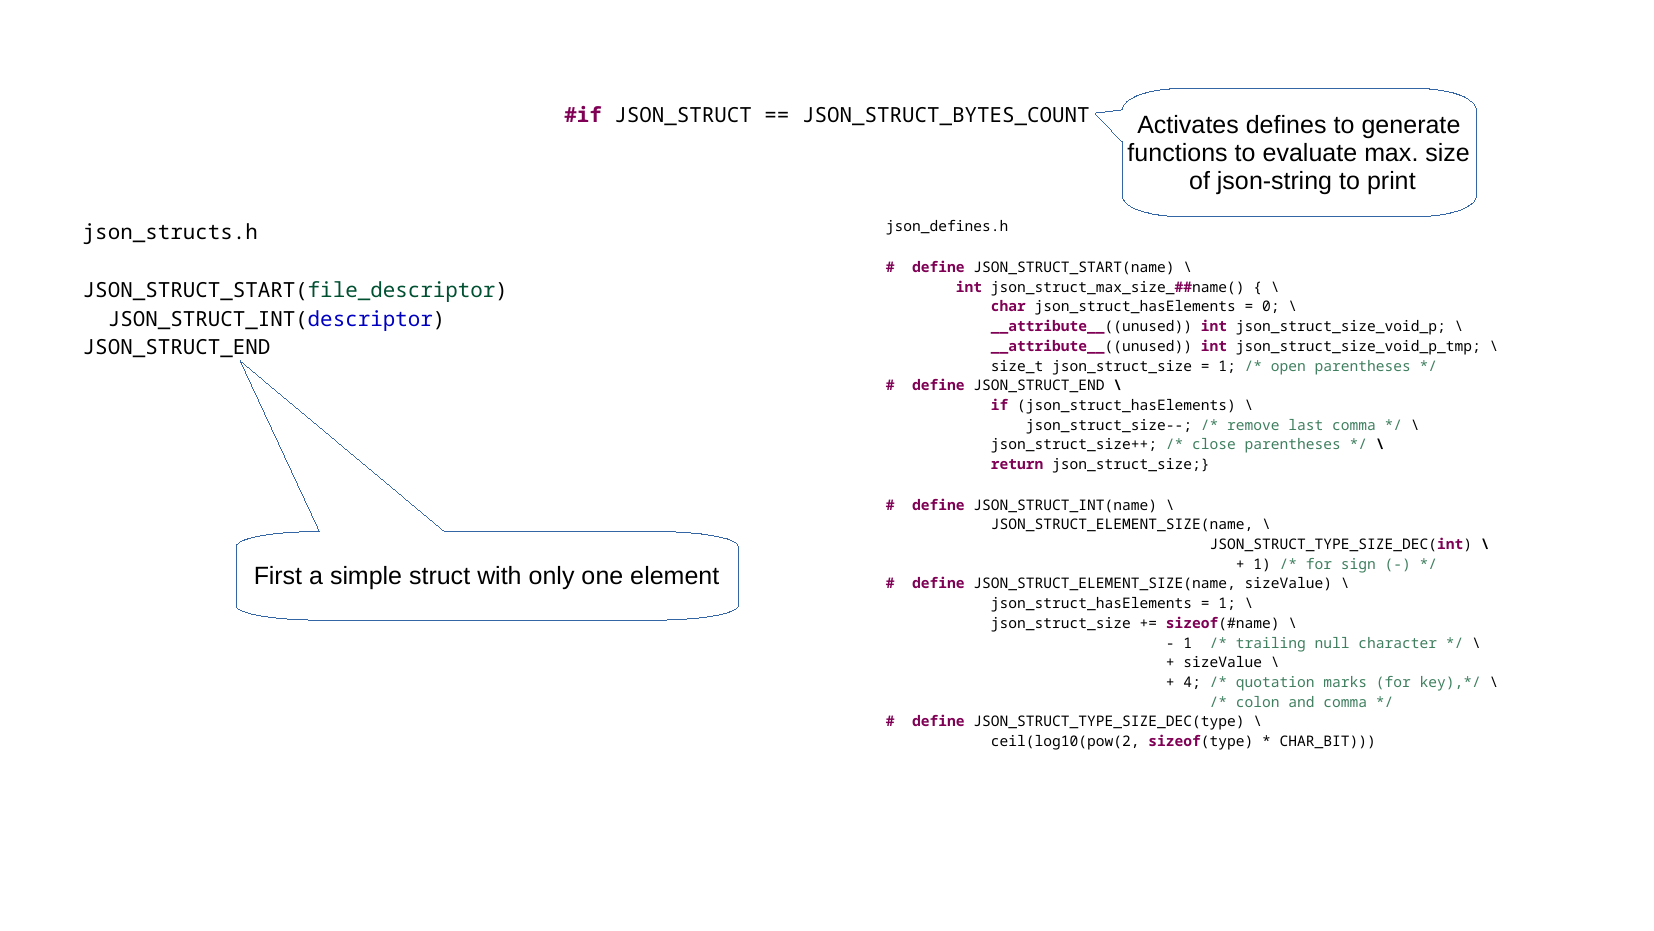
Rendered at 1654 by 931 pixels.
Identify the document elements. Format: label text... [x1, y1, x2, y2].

list json_defines.h # define JSON_STRUCT_START(name) \ int json_struct_max_size_##name() { \ char json_struct_hasElements = 0; \ __attribute__((unused)) int json_struct_size_void_p; \ __attribute__((unused)) int json_struct_size_void_p_tmp; \ size_t json_struct_size = 1; /* open parentheses */ # define JSON_STRUCT_END \ if (json_struct_hasElements) \ json_struct_size--; /* remove last comma */ \ json_struct_size++; /* close parentheses */ \ return json_struct_size;} # define JSON_STRUCT_INT(name) \ JSON_STRUCT_ELEMENT_SIZE(name, \ JSON_STRUCT_TYPE_SIZE_DEC(int) \ + 1) /* for sign (-) */ # define JSON_STRUCT_ELEMENT_SIZE(name, sizeValue) \ json_struct_hasElements = 1; \ json_struct_size += sizeof(#name) \ - 1 /* trailing null character */ \ + sizeValue \ + 4; /* quotation marks (for key),*/ \ /* colon and comma */ # define JSON_STRUCT_TYPE_SIZE_DEC(type) \ ceil(log10(pow(2, sizeof(type) * CHAR_BIT))) [885, 216, 1571, 756]
text_box Activates defines to generate functions to evaluate max. size of json-string to print [1095, 88, 1477, 217]
text_box First a simple struct with only one element [236, 360, 739, 621]
title #if JSON_STRUCT == JSON_STRUCT_BYTES_COUNT [82, 37, 1571, 193]
list json_structs.h JSON_STRUCT_START(file_descriptor) JSON_STRUCT_INT(descriptor) JSON_STRUCT_END [82, 217, 827, 758]
